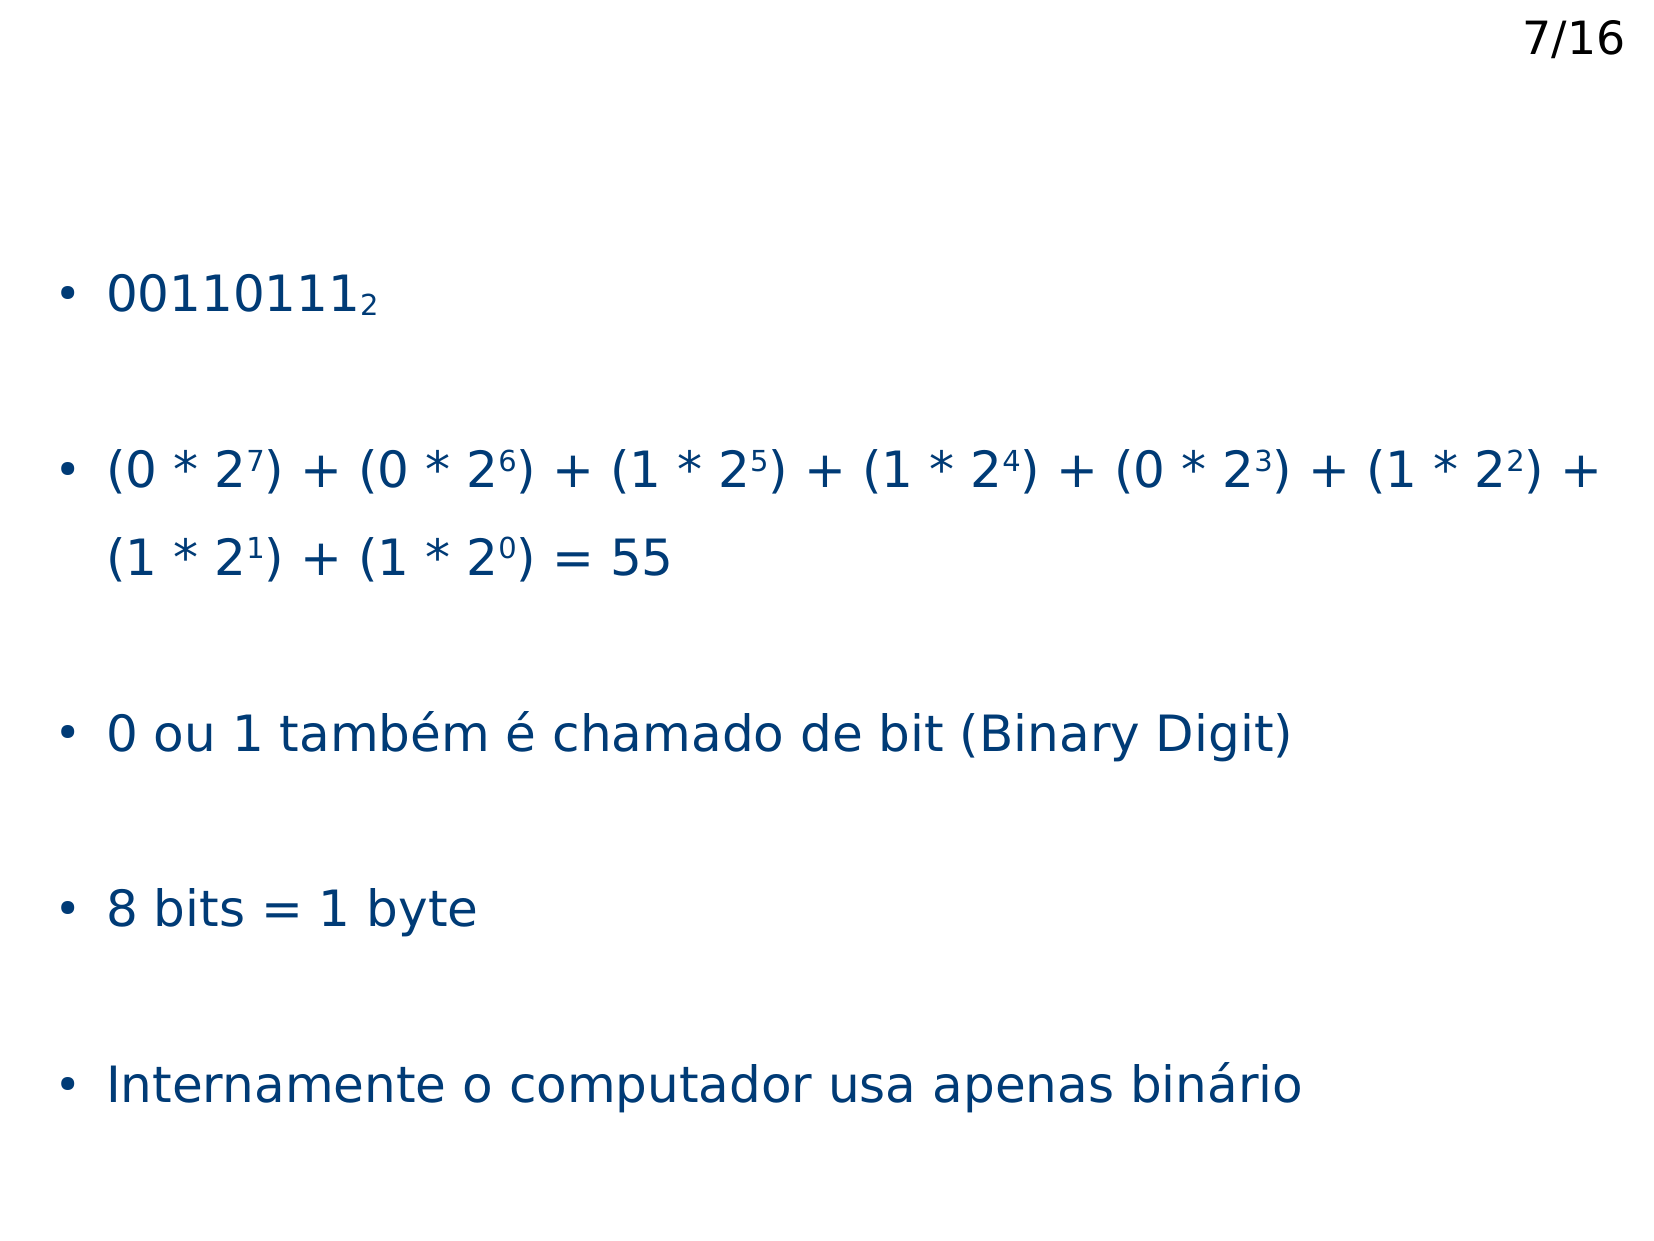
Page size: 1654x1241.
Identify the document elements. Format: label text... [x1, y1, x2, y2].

list 001101112 (0 * 27) + (0 * 26) + (1 * 25) + (1 * 24) + (0 * 23) + (1 * 22) + (1 * 21) + (1 * 20) = 55 0 ou 1 também é chamado de bit (Binary Digit) 8 bits = 1 byte Internamente o computador usa apenas binário [59, 236, 1625, 1211]
